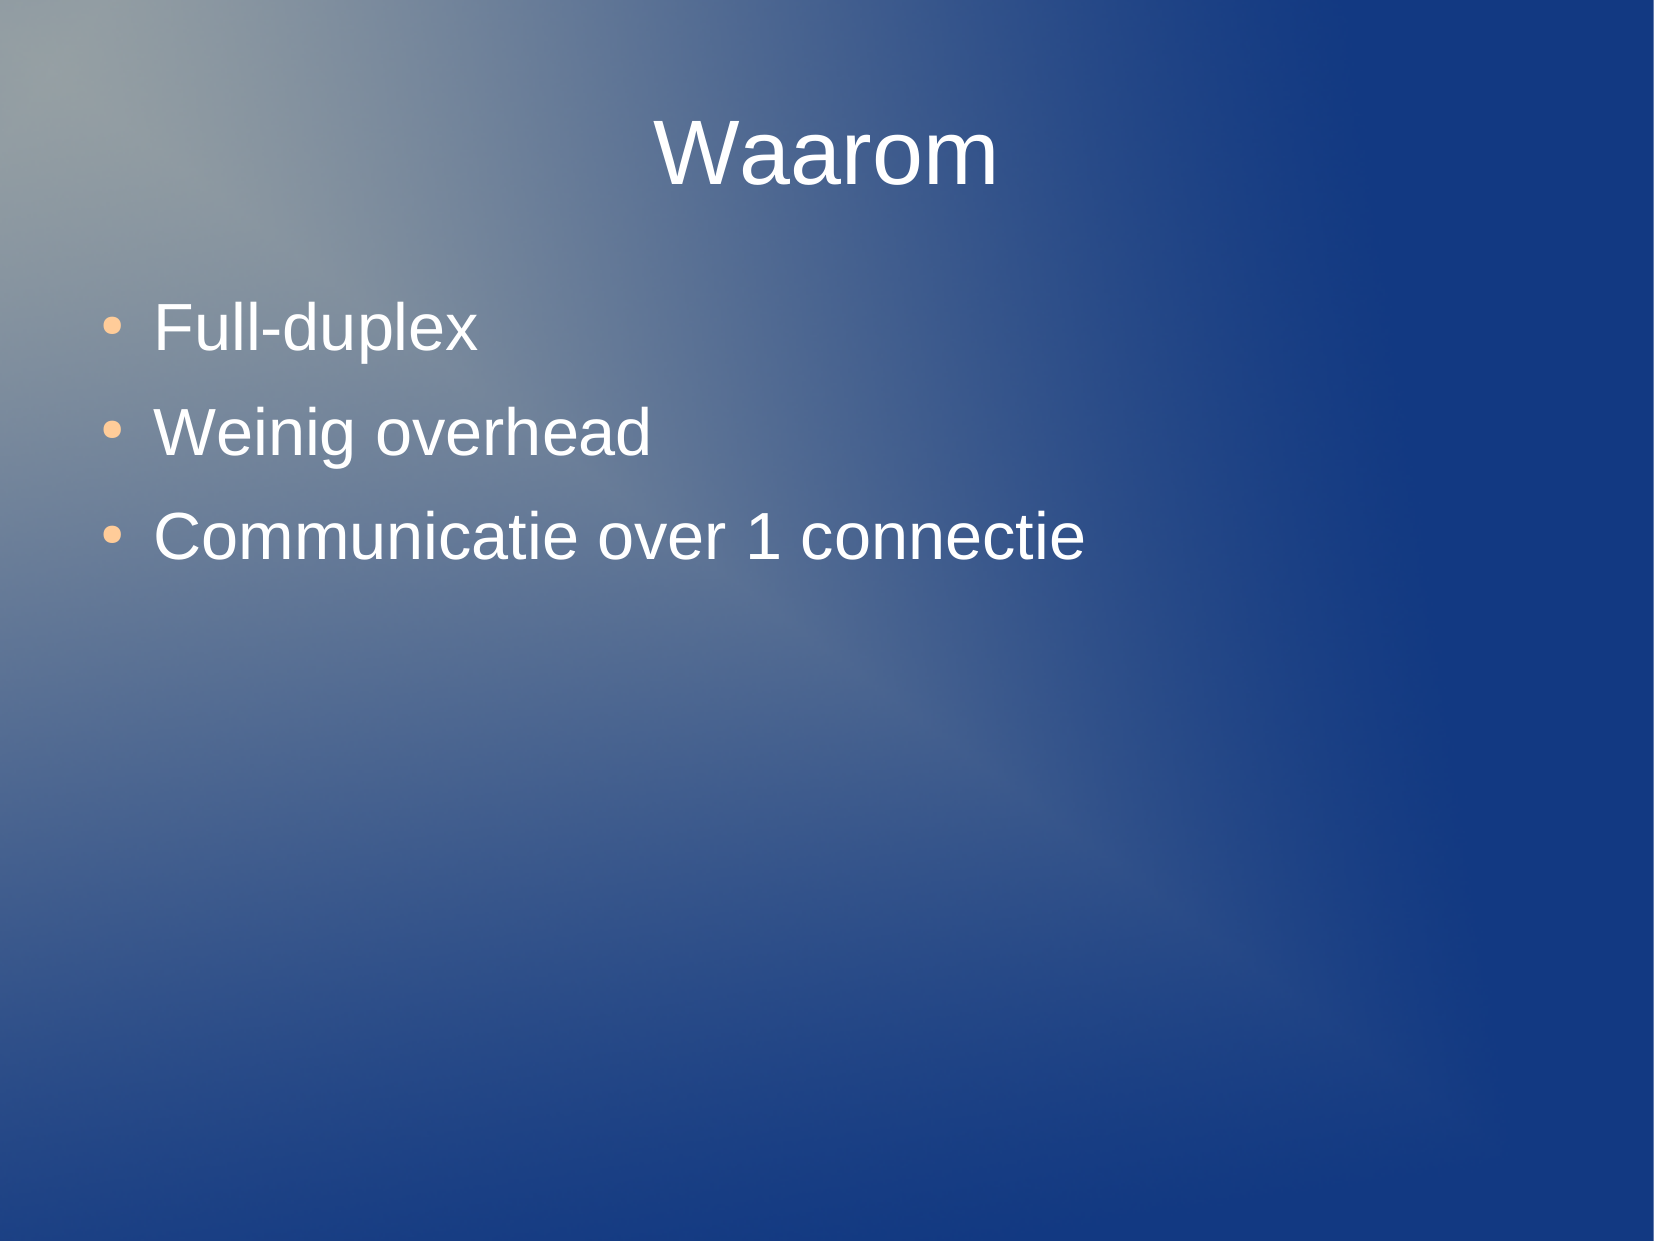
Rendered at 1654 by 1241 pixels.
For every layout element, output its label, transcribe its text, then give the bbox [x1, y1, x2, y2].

picture [0, 0, 1654, 1241]
list Full-duplex Weinig overhead Communicatie over 1 connectie [82, 290, 1571, 1109]
title Waarom [82, 49, 1571, 257]
